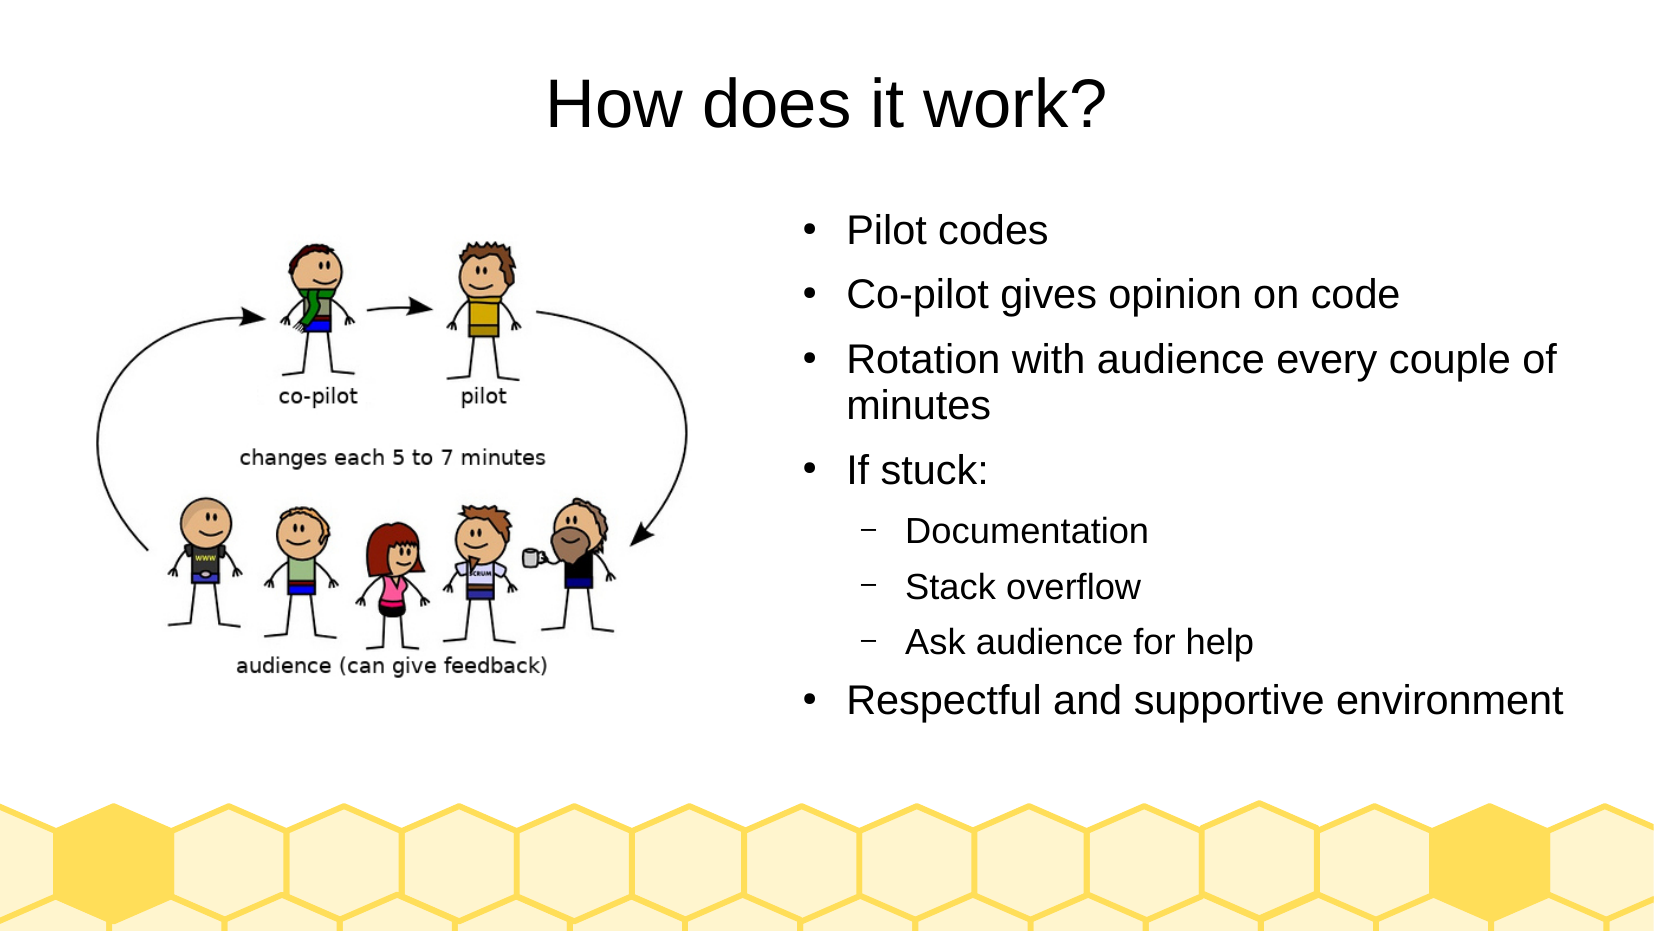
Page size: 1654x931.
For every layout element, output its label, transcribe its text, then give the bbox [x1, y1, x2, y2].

picture [0, 225, 787, 692]
title How does it work? [88, 29, 1565, 178]
list Pilot codes Co-pilot gives opinion on code Rotation with audience every couple of minutes If stuck: Documentation Stack overflow Ask audience for help Respectful and supportive environment [787, 206, 1565, 739]
